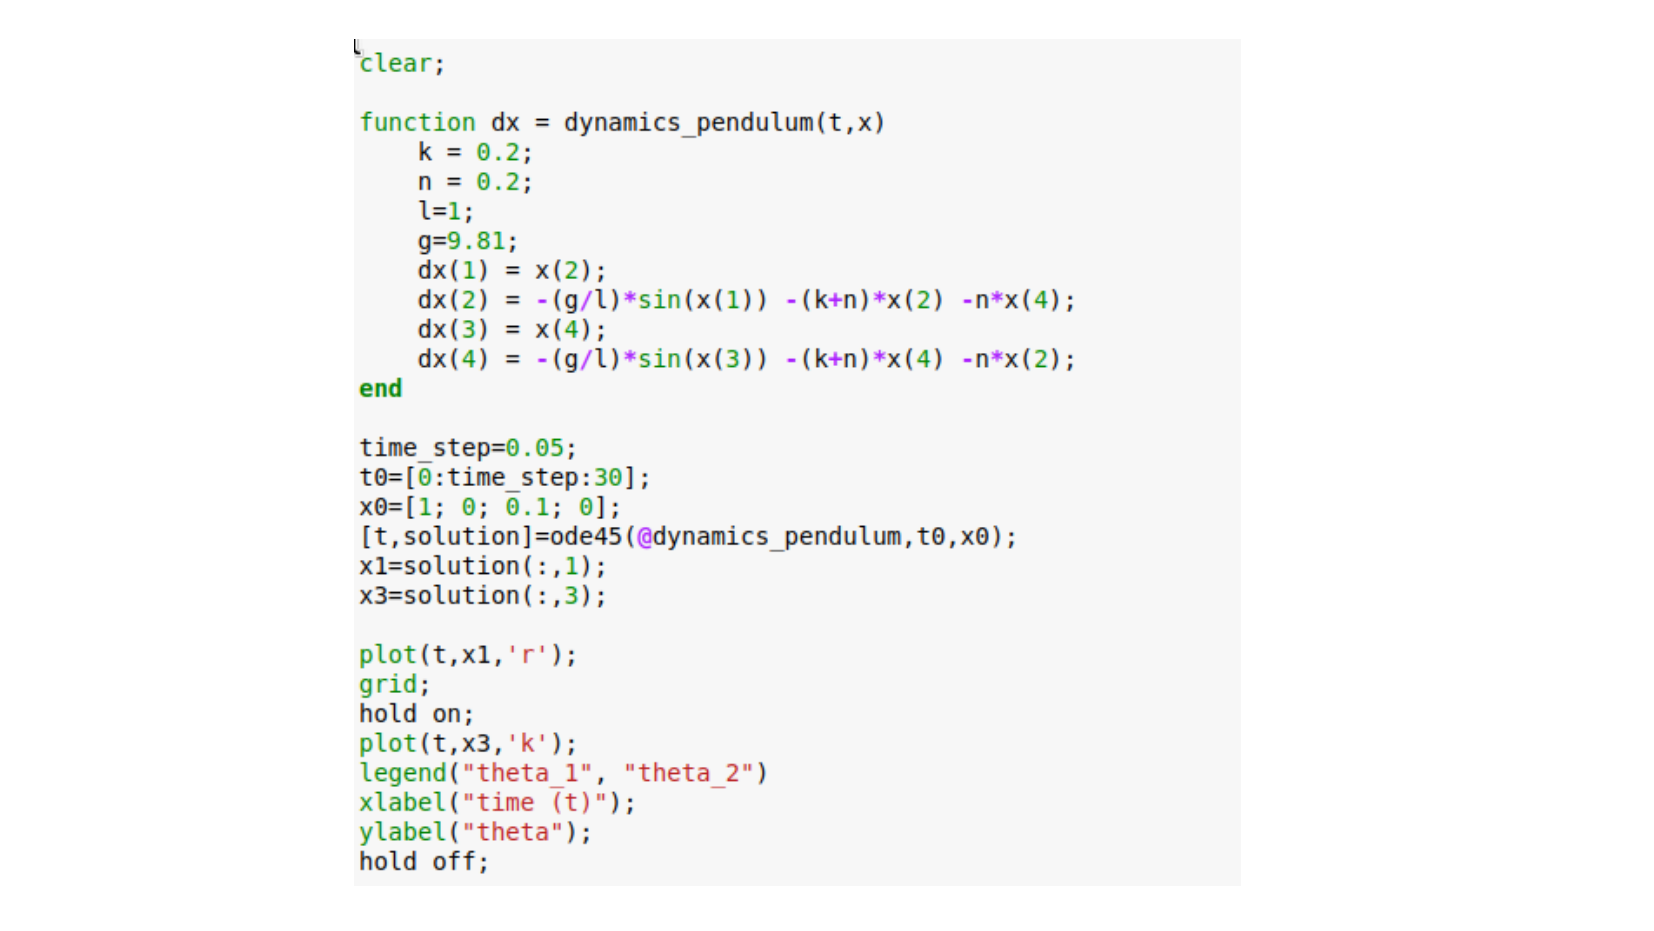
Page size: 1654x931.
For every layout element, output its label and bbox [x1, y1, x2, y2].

picture [354, 39, 1241, 886]
